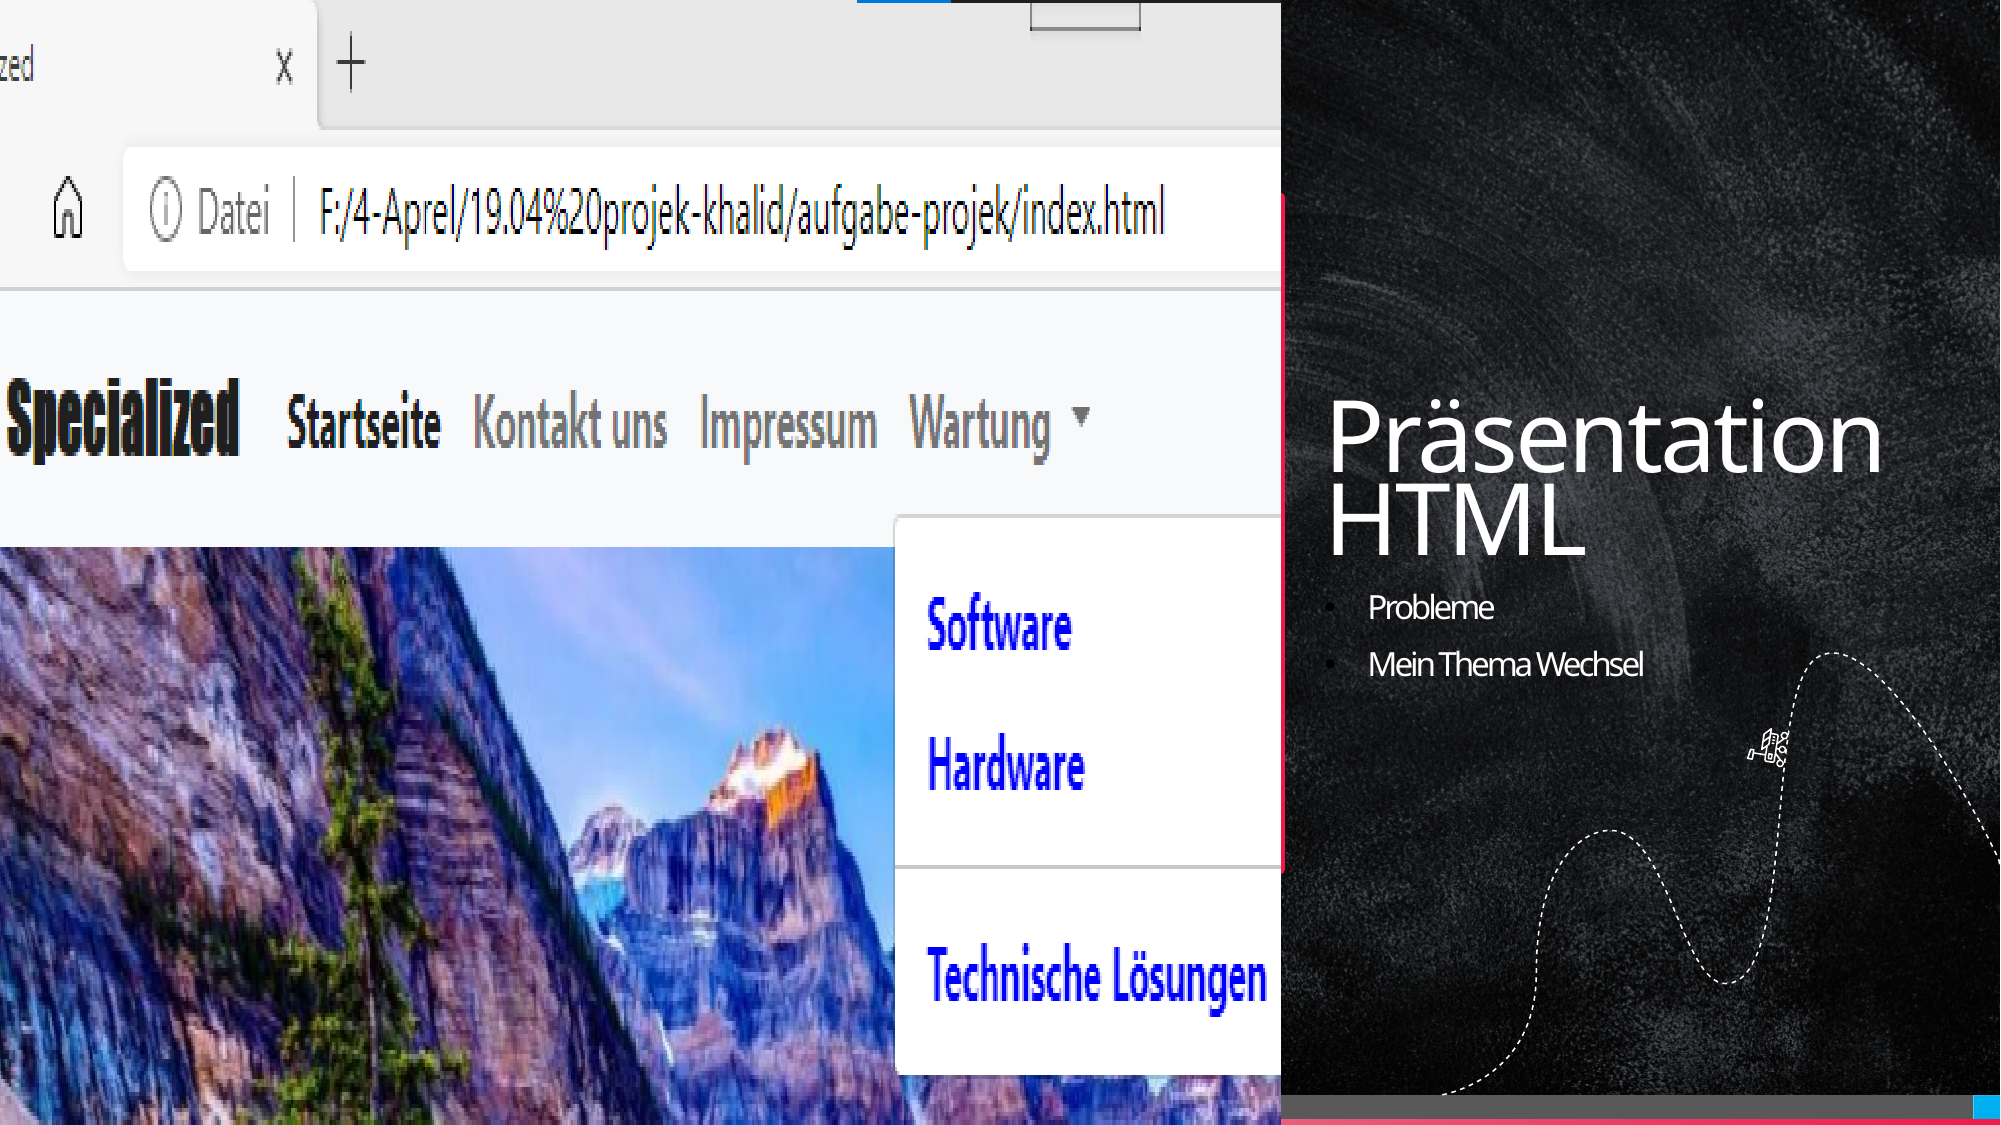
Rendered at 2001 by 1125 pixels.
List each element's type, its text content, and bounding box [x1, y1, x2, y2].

text_box [1746, 728, 1789, 768]
subtitle Probleme Mein Thema Wechsel [1324, 590, 1941, 710]
title Präsentation HTML [1324, 321, 1942, 576]
picture [0, 0, 1281, 1125]
